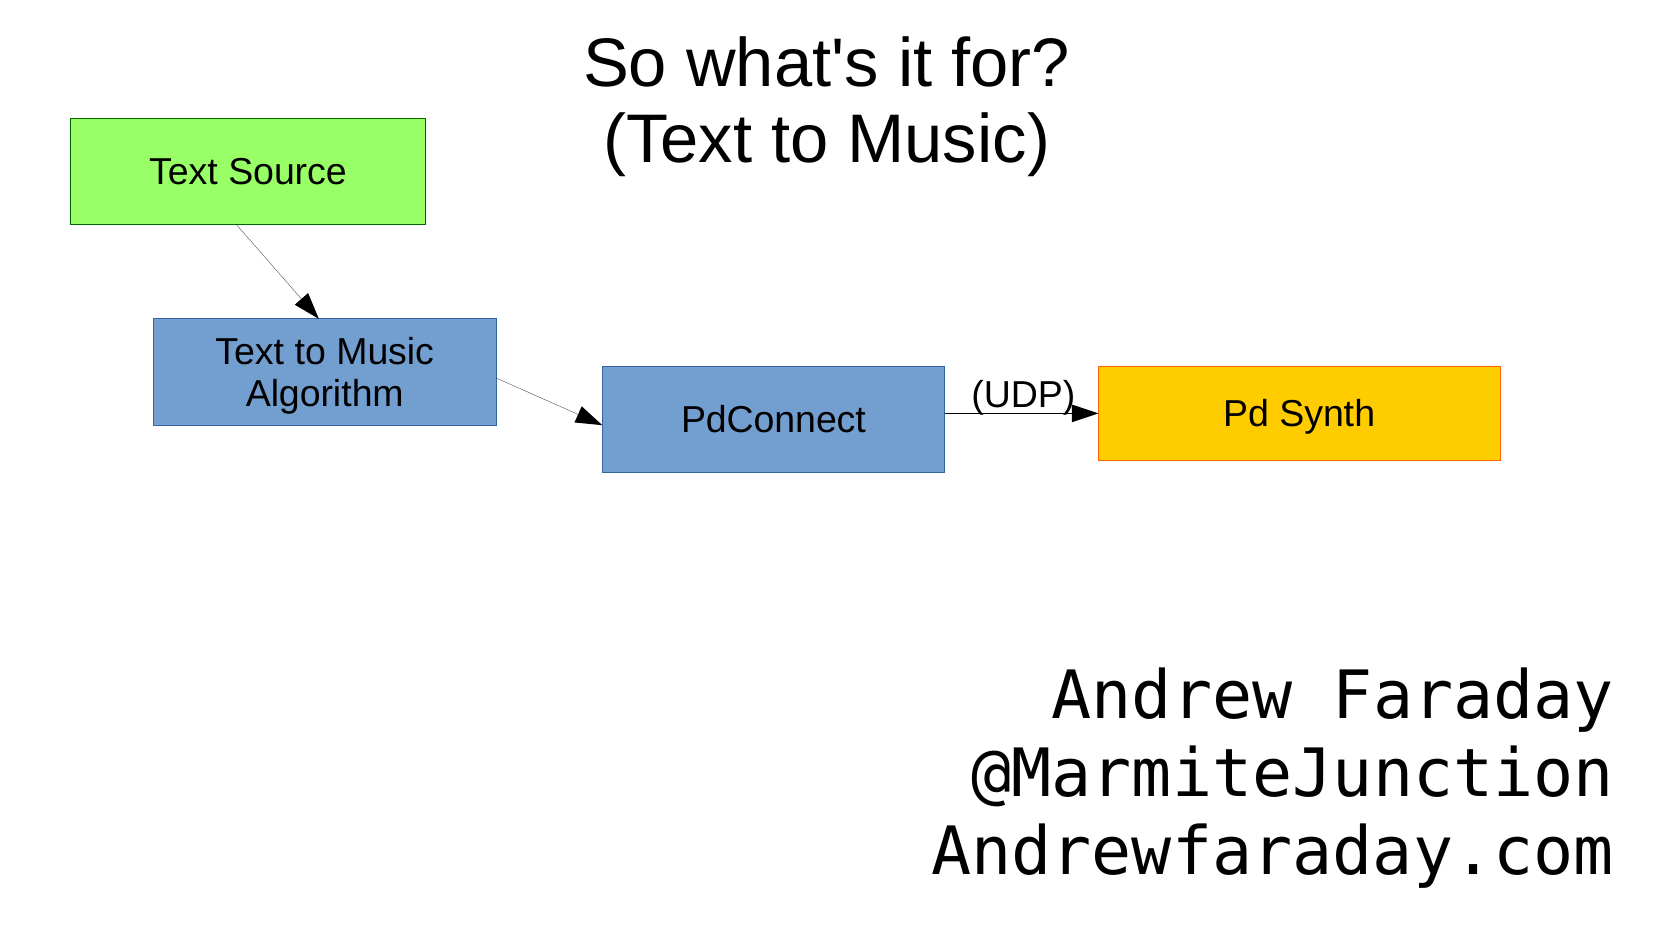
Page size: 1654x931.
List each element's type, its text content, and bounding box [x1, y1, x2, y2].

text_box Andrew Faraday @MarmiteJunction Andrewfaraday.com [744, 649, 1630, 898]
text_box PdConnect [602, 366, 945, 473]
text_box (UDP) [956, 366, 1091, 423]
text_box Text Source [70, 118, 426, 225]
text_box Pd Synth [1098, 366, 1501, 461]
title So what's it for? (Text to Music) [82, 23, 1571, 178]
text_box Text to Music Algorithm [153, 318, 497, 426]
